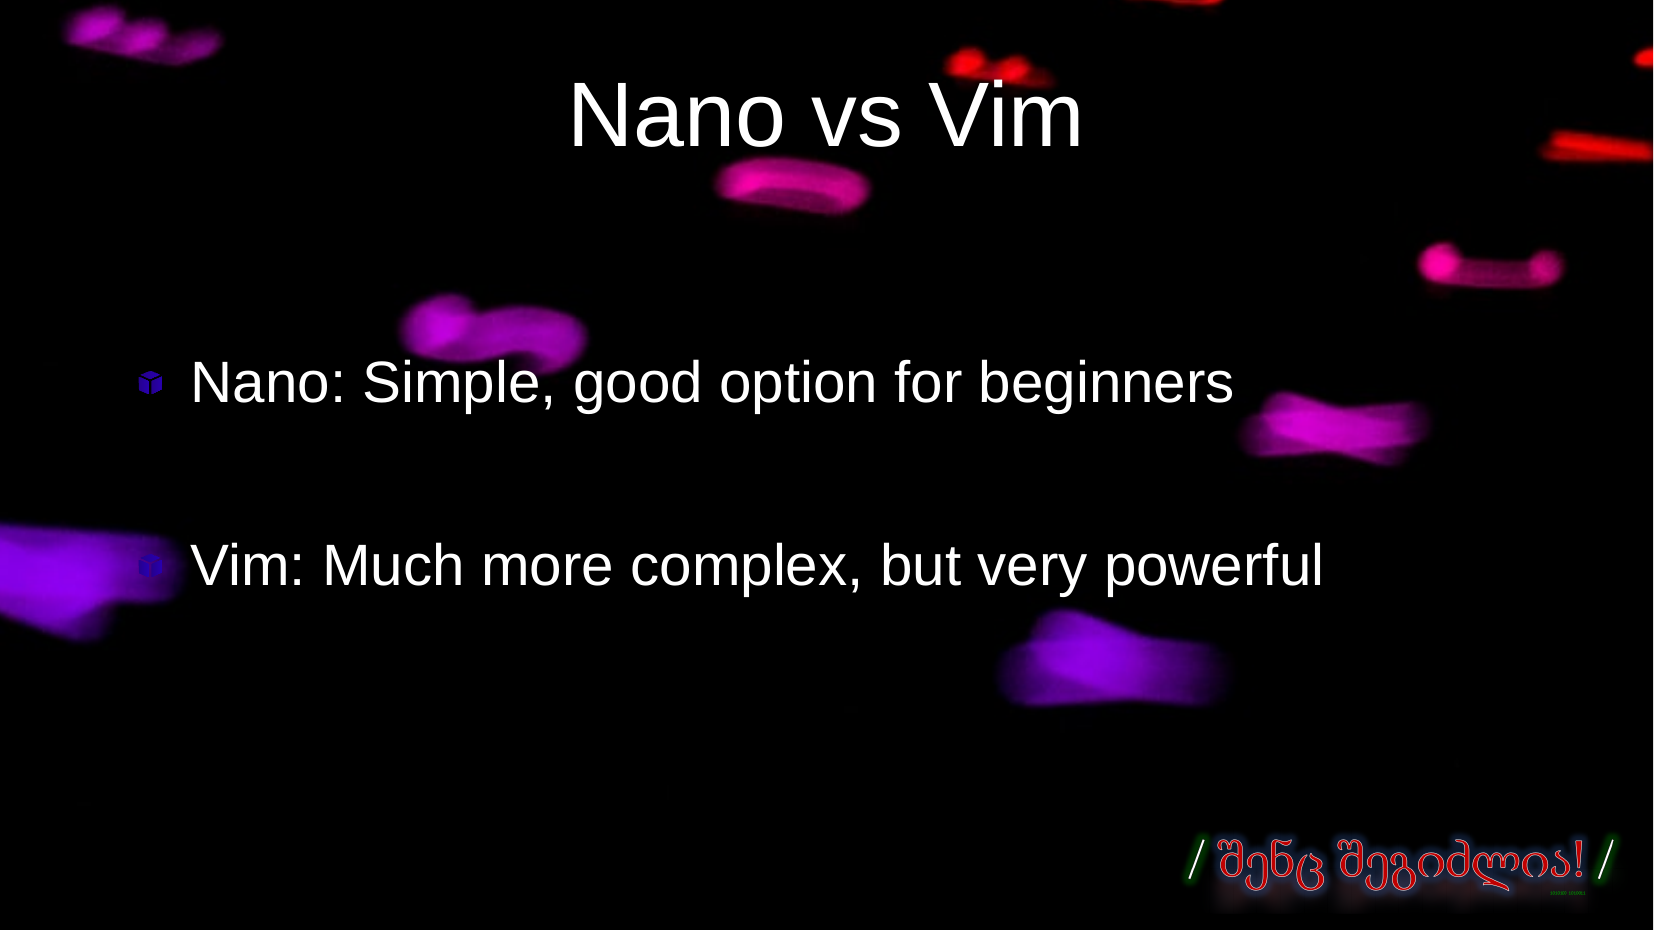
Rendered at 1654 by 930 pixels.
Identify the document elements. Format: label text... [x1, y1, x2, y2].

picture [0, 0, 1654, 930]
list Nano: Simple, good option for beginners Vim: Much more complex, but very powerful [120, 284, 1531, 841]
title Nano vs Vim [82, 12, 1571, 218]
